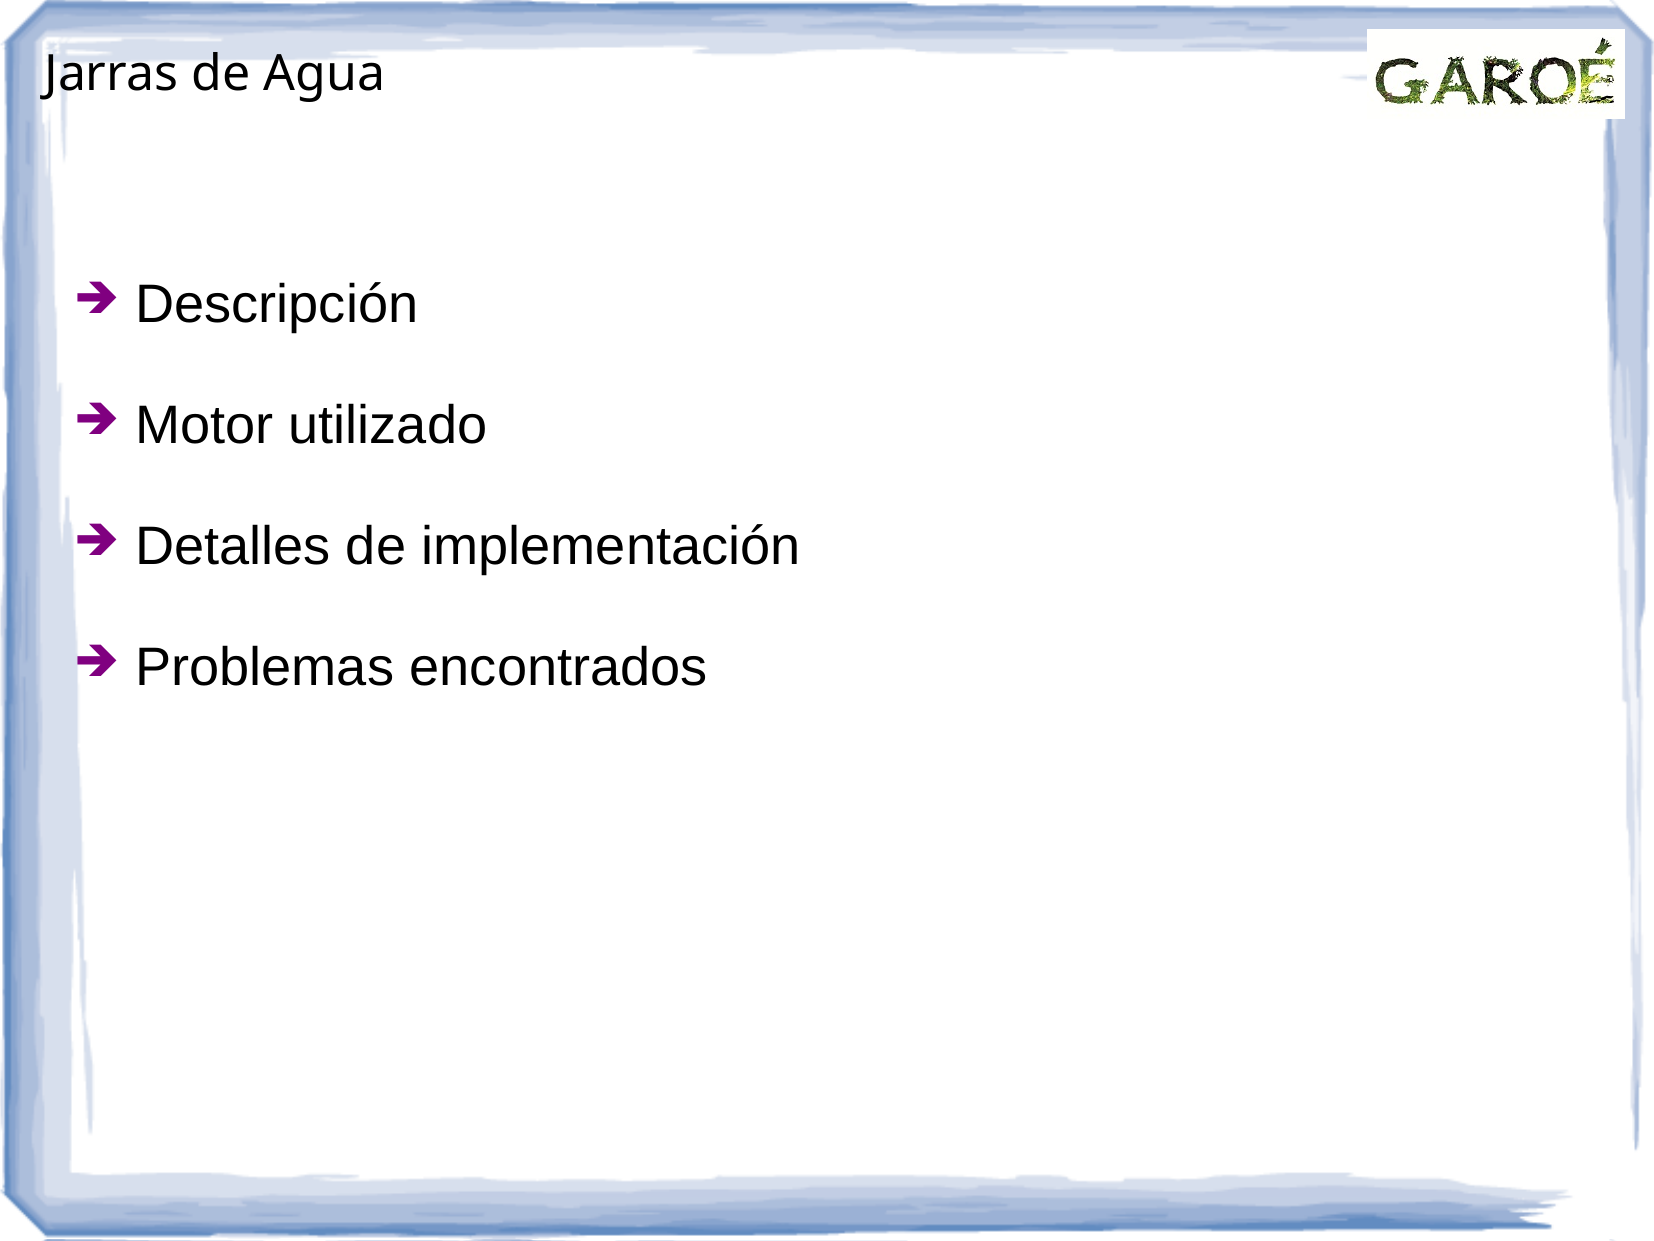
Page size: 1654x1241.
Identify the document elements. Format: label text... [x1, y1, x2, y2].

text_box Jarras de Agua [29, 29, 1625, 148]
text_box Descripción Motor utilizado Detalles de implementación Problemas encontrados [59, 265, 1595, 947]
picture [0, 0, 1654, 1241]
